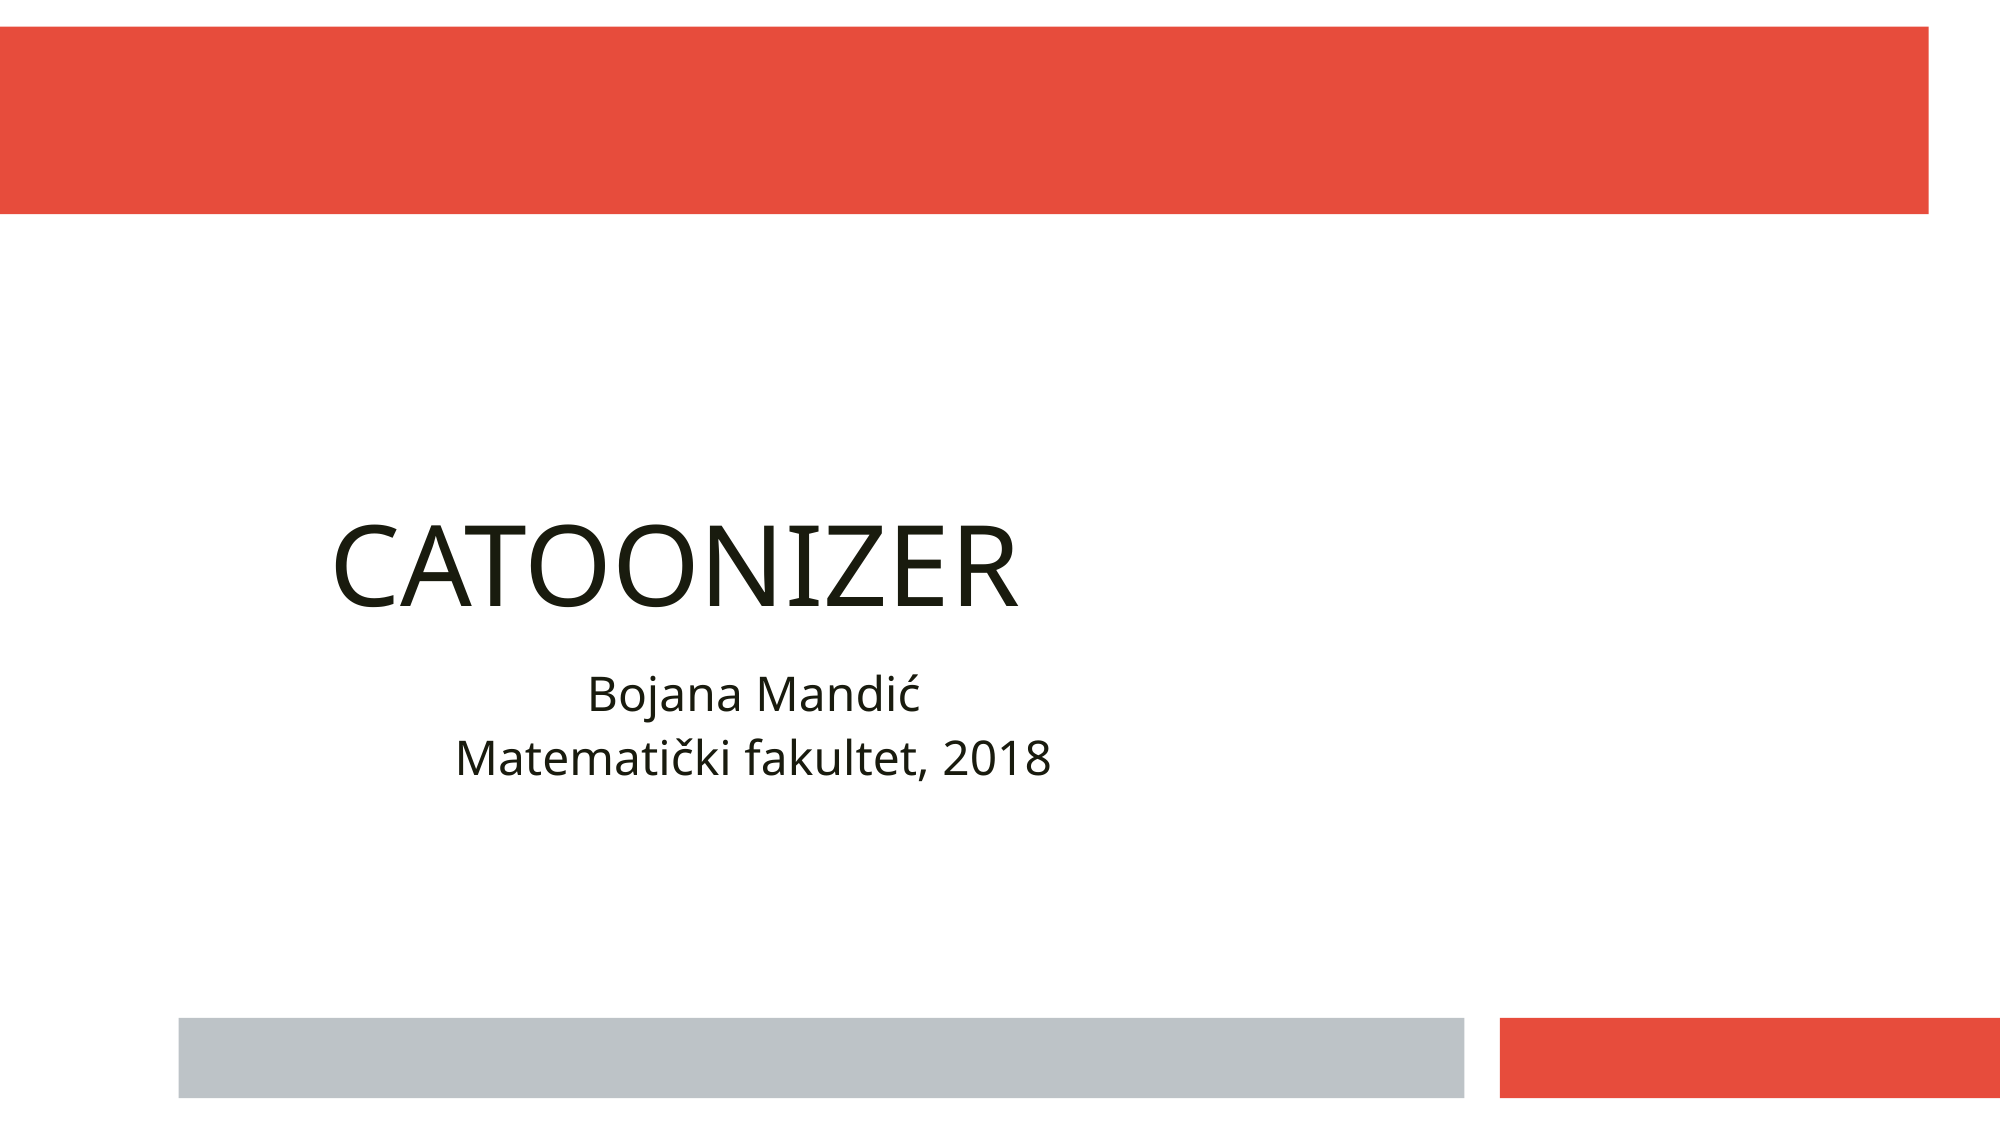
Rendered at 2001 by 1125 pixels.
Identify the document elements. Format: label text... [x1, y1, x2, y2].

title CATOONIZER [314, 293, 1686, 638]
subtitle Bojana Mandić Matematički fakultet, 2018 [439, 649, 1561, 828]
